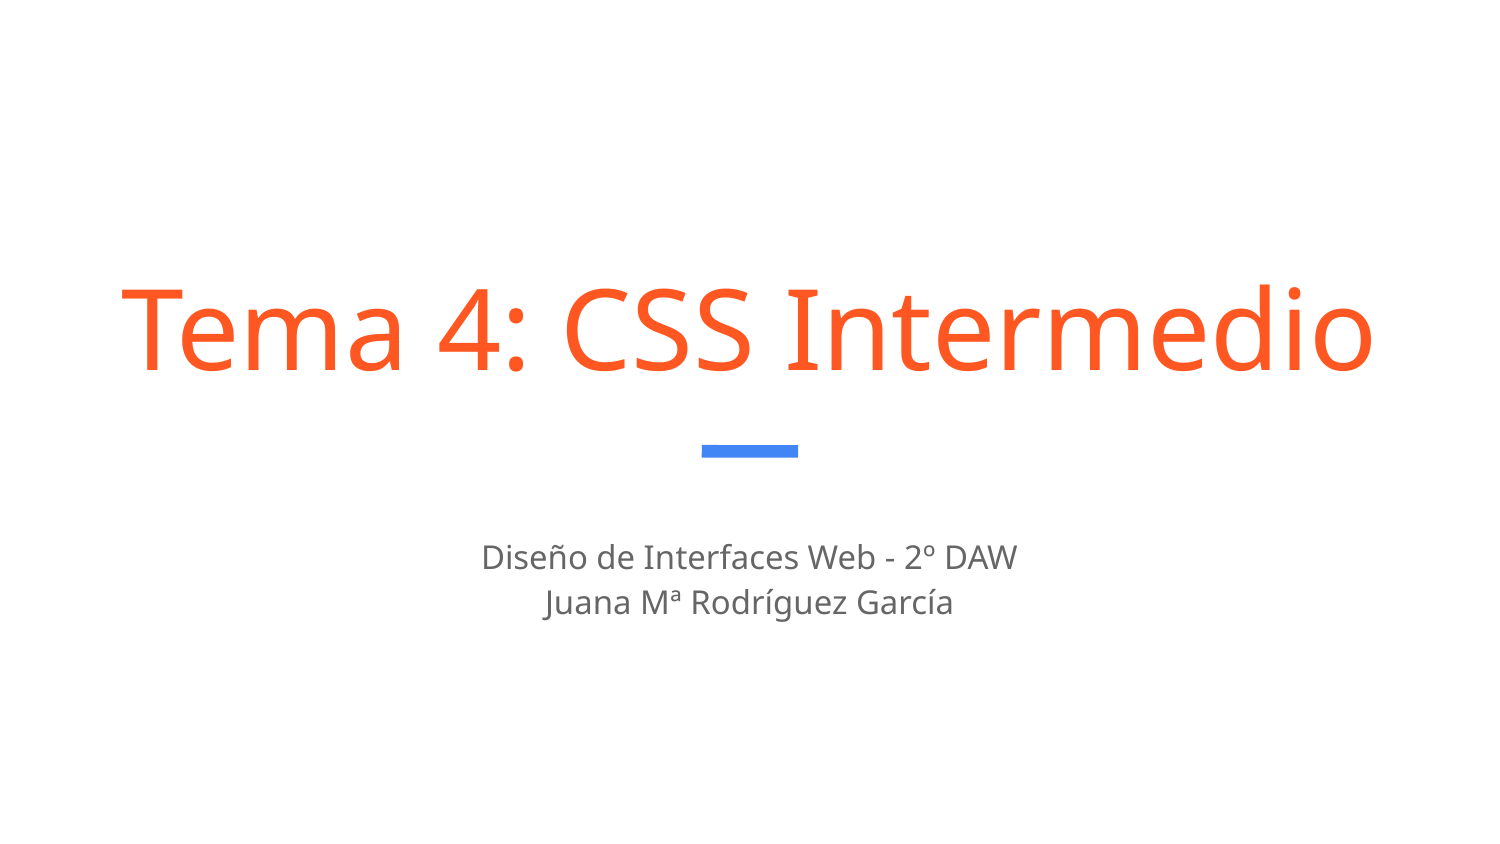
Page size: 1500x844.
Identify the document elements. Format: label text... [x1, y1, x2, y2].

title Tema 4: CSS Intermedio [51, 97, 1449, 419]
subtitle Diseño de Interfaces Web - 2º DAW Juana Mª Rodríguez García [51, 519, 1449, 640]
